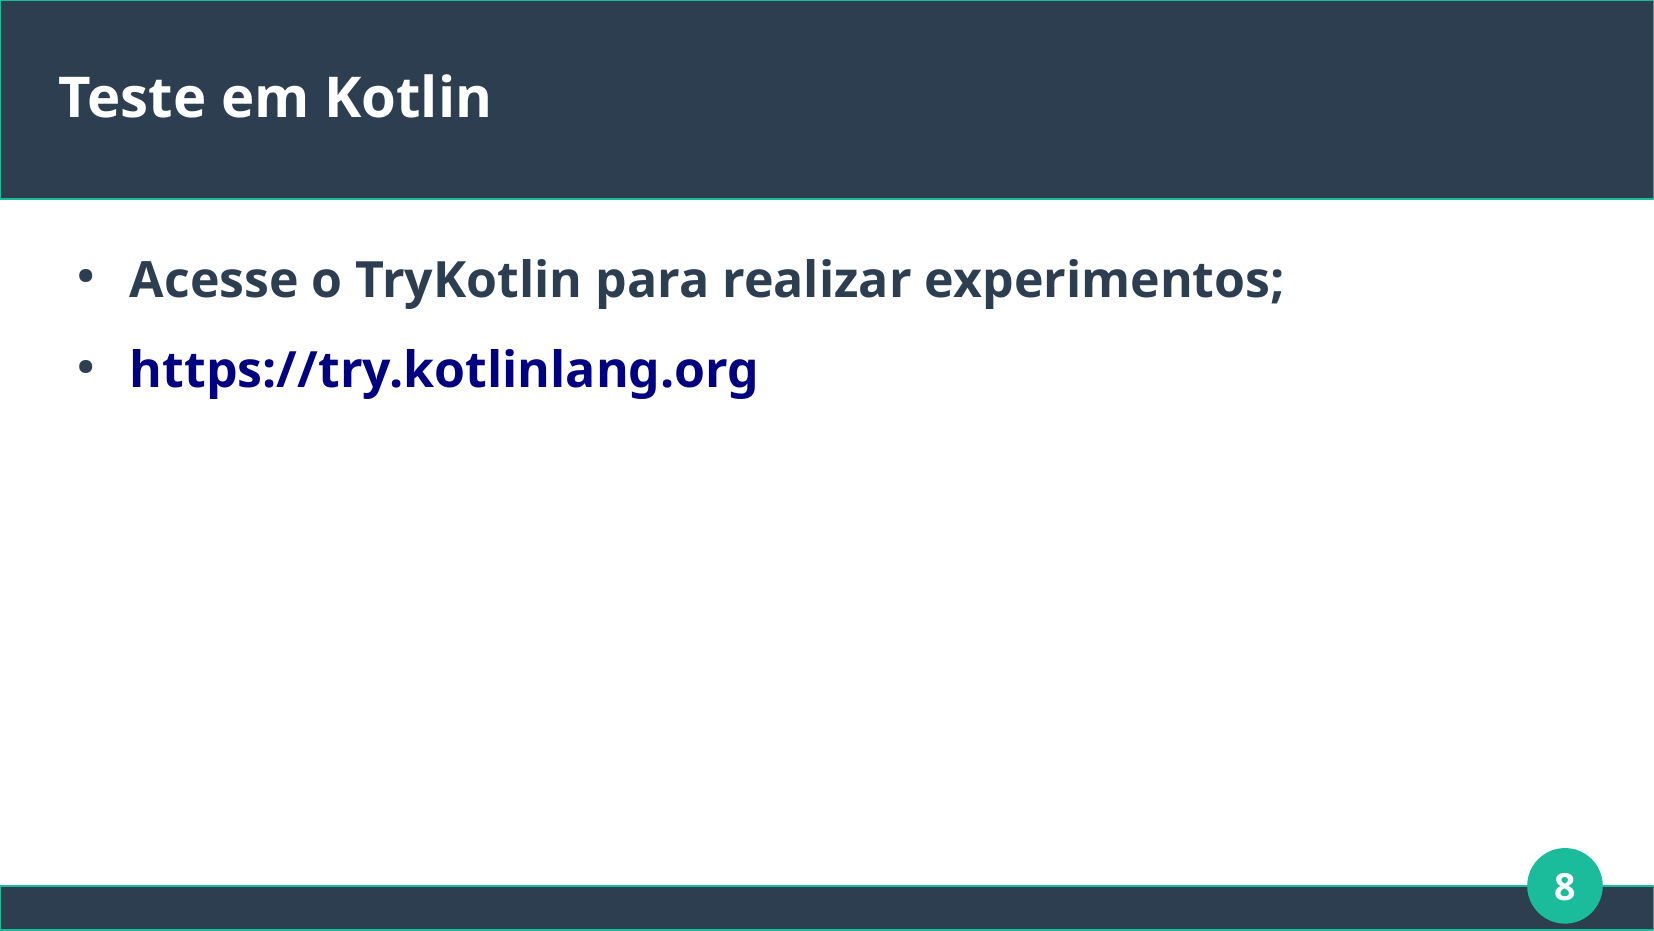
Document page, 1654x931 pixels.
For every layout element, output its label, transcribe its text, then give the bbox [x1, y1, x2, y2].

list Acesse o TryKotlin para realizar experimentos; https://try.kotlinlang.org [59, 243, 1595, 864]
title Teste em Kotlin [59, 37, 1595, 155]
